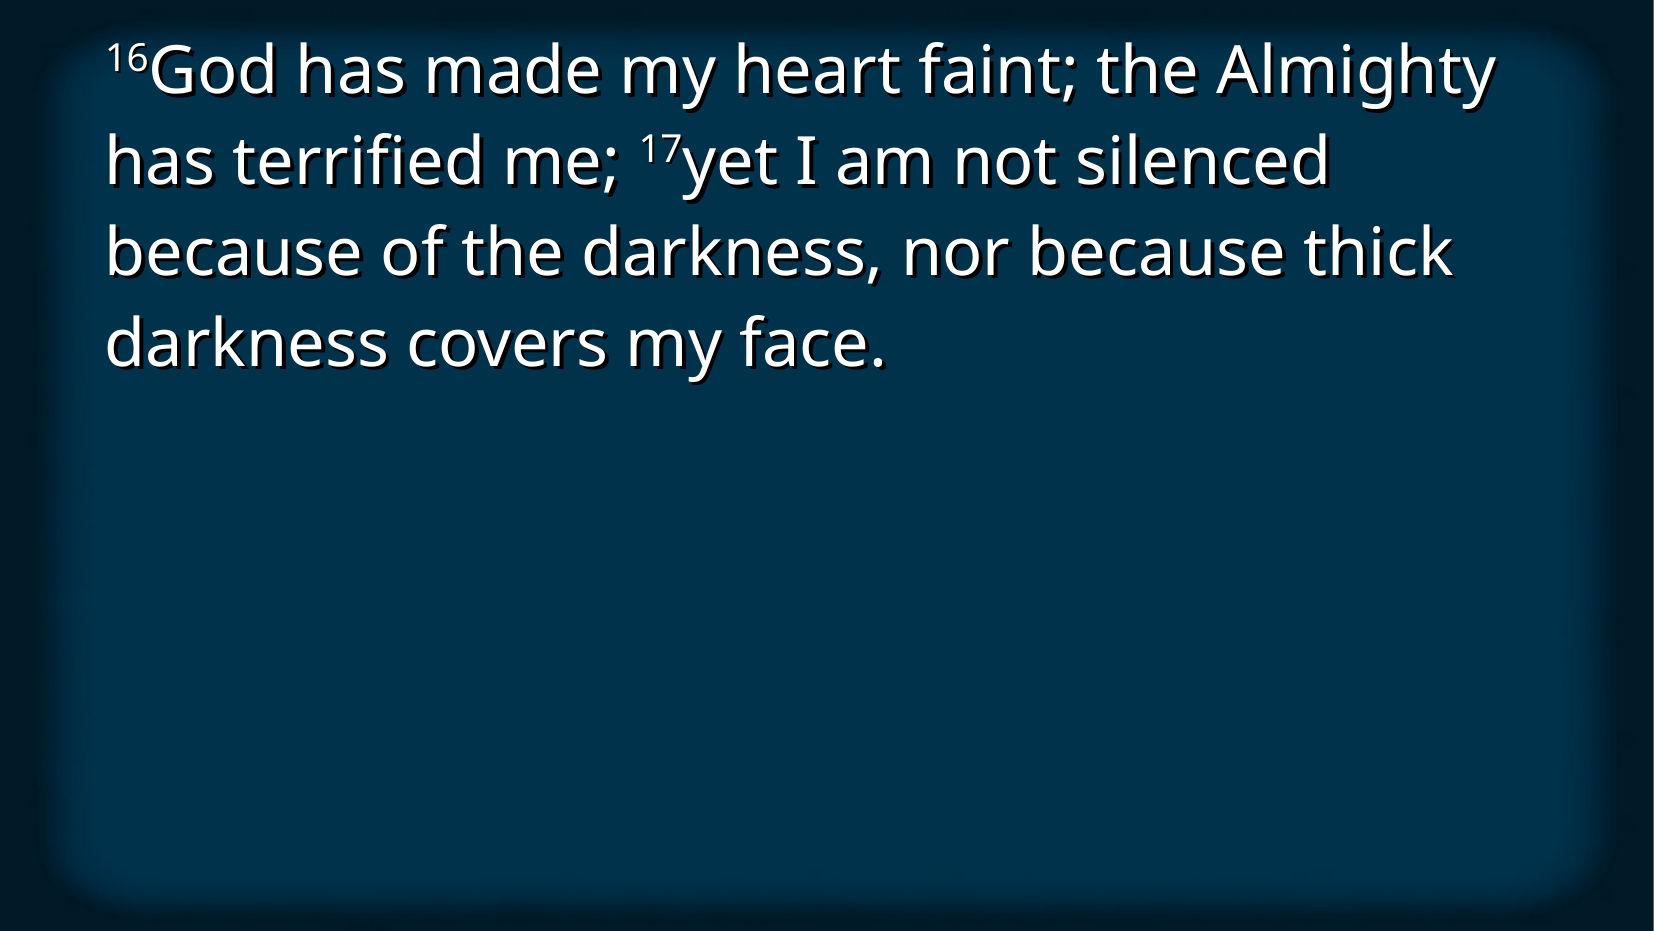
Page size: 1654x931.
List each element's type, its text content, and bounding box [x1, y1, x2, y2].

picture [0, 0, 1654, 931]
text_box 16God has made my heart faint; the Almighty has terrified me; 17yet I am not silenced because of the darkness, nor because thick darkness covers my face. [90, 15, 1591, 385]
